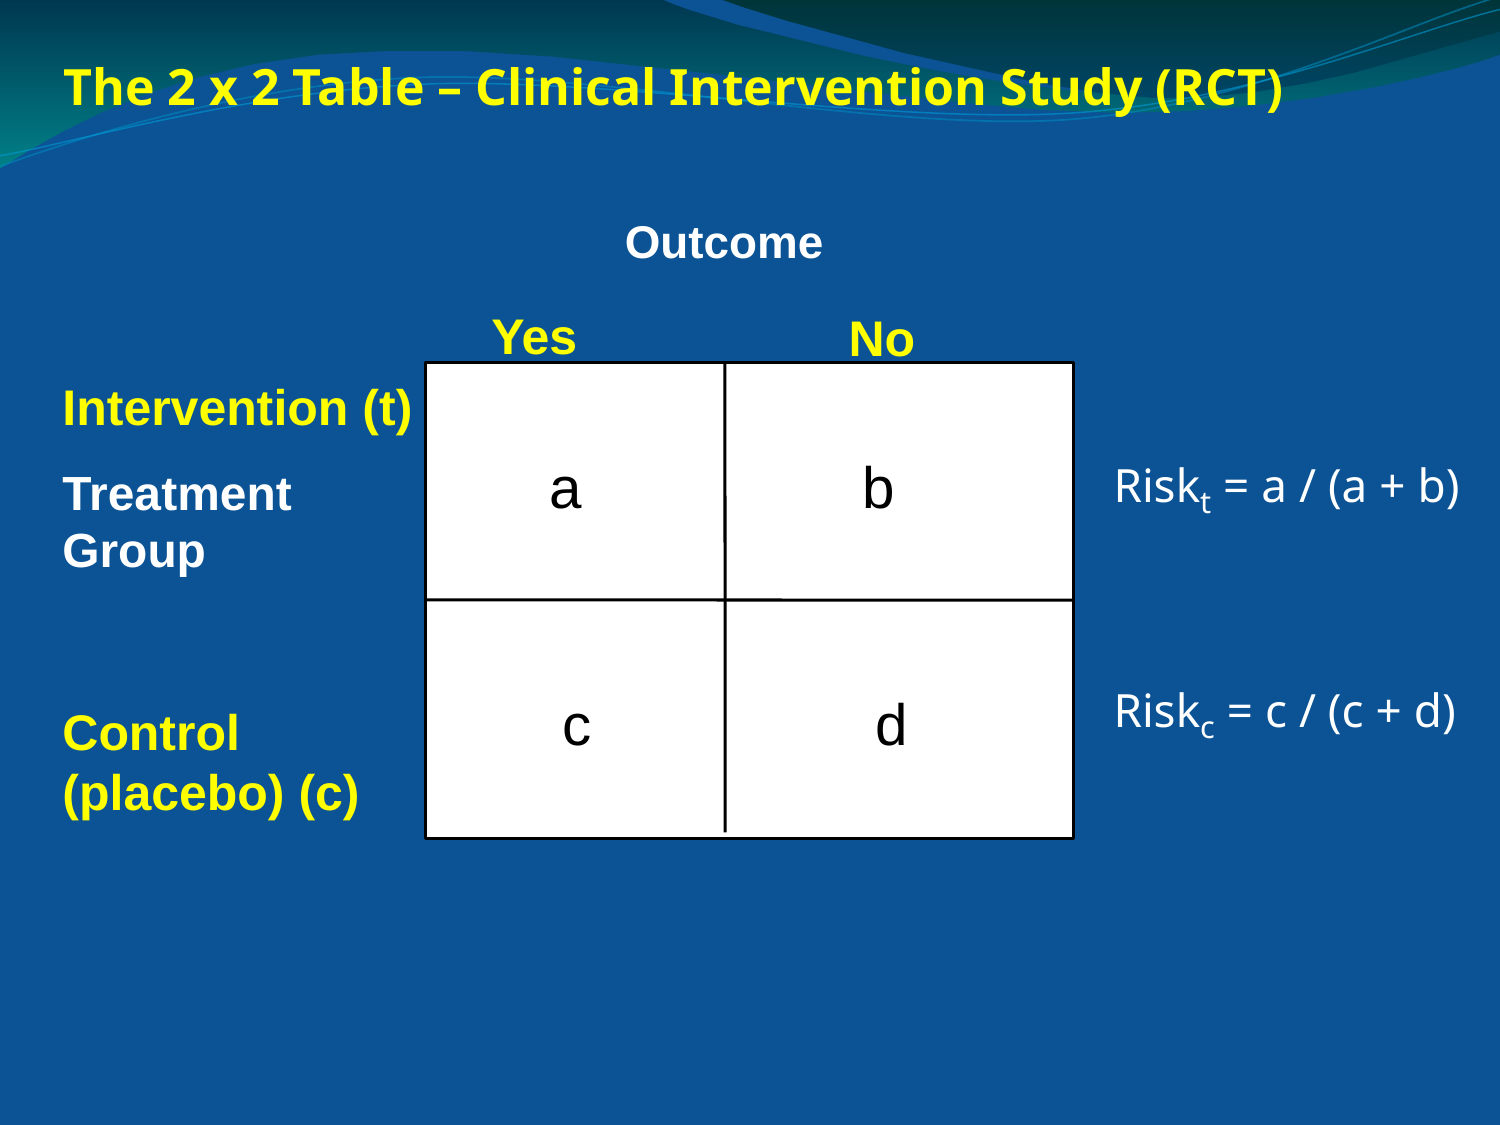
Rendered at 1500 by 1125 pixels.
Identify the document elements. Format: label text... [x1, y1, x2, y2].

text_box Riskt = a / (a + b) [1100, 450, 1479, 520]
text_box a [549, 450, 635, 522]
text_box [425, 362, 1074, 839]
text_box Yes [491, 304, 803, 354]
text_box Control (placebo) (c) [62, 699, 429, 838]
text_box No [848, 306, 1146, 397]
text_box b [862, 450, 947, 522]
list The 2 x 2 Table – Clinical Intervention Study (RCT) [63, 62, 1500, 154]
text_box Intervention (t) [62, 375, 451, 438]
text_box d [875, 687, 963, 759]
text_box Riskc = c / (c + d) [1100, 675, 1500, 800]
text_box [425, 362, 723, 598]
text_box Outcome [624, 212, 856, 268]
text_box c [562, 687, 651, 759]
text_box Treatment Group [62, 462, 343, 586]
